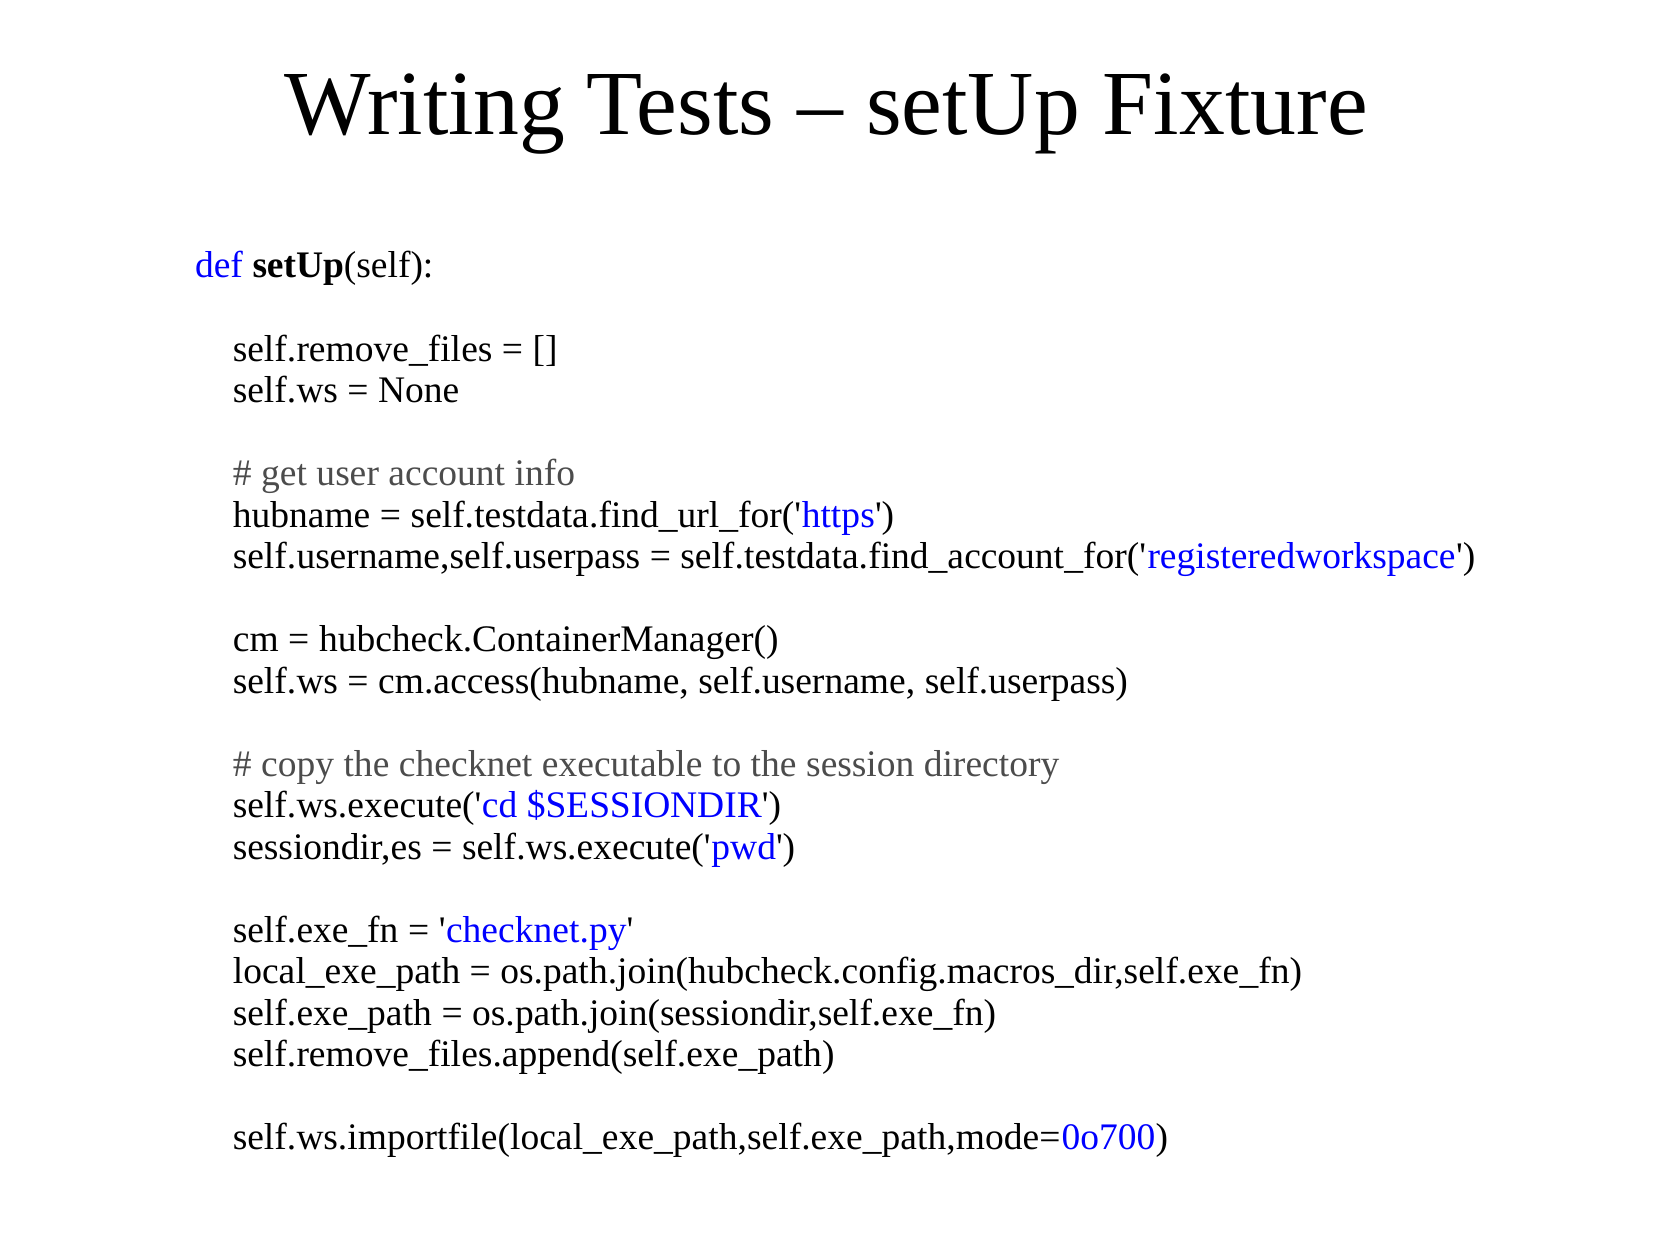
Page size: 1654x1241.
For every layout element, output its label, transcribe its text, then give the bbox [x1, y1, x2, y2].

title Writing Tests – setUp Fixture [82, 52, 1571, 155]
text_box def setUp(self): self.remove_files = [] self.ws = None # get user account info hubname = self.testdata.find_url_for('https') self.username,self.userpass = self.testdata.find_account_for('registeredworkspace') cm = hubcheck.ContainerManager() self.ws = cm.access(hubname, self.username, self.userpass) # copy the checknet executable to the session directory self.ws.execute('cd $SESSIONDIR') sessiondir,es = self.ws.execute('pwd') self.exe_fn = 'checknet.py' local_exe_path = os.path.join(hubcheck.config.macros_dir,self.exe_fn) self.exe_path = os.path.join(sessiondir,self.exe_fn) self.remove_files.append(self.exe_path) self.ws.importfile(local_exe_path,self.exe_path,mode=0o700) [142, 237, 1636, 1166]
